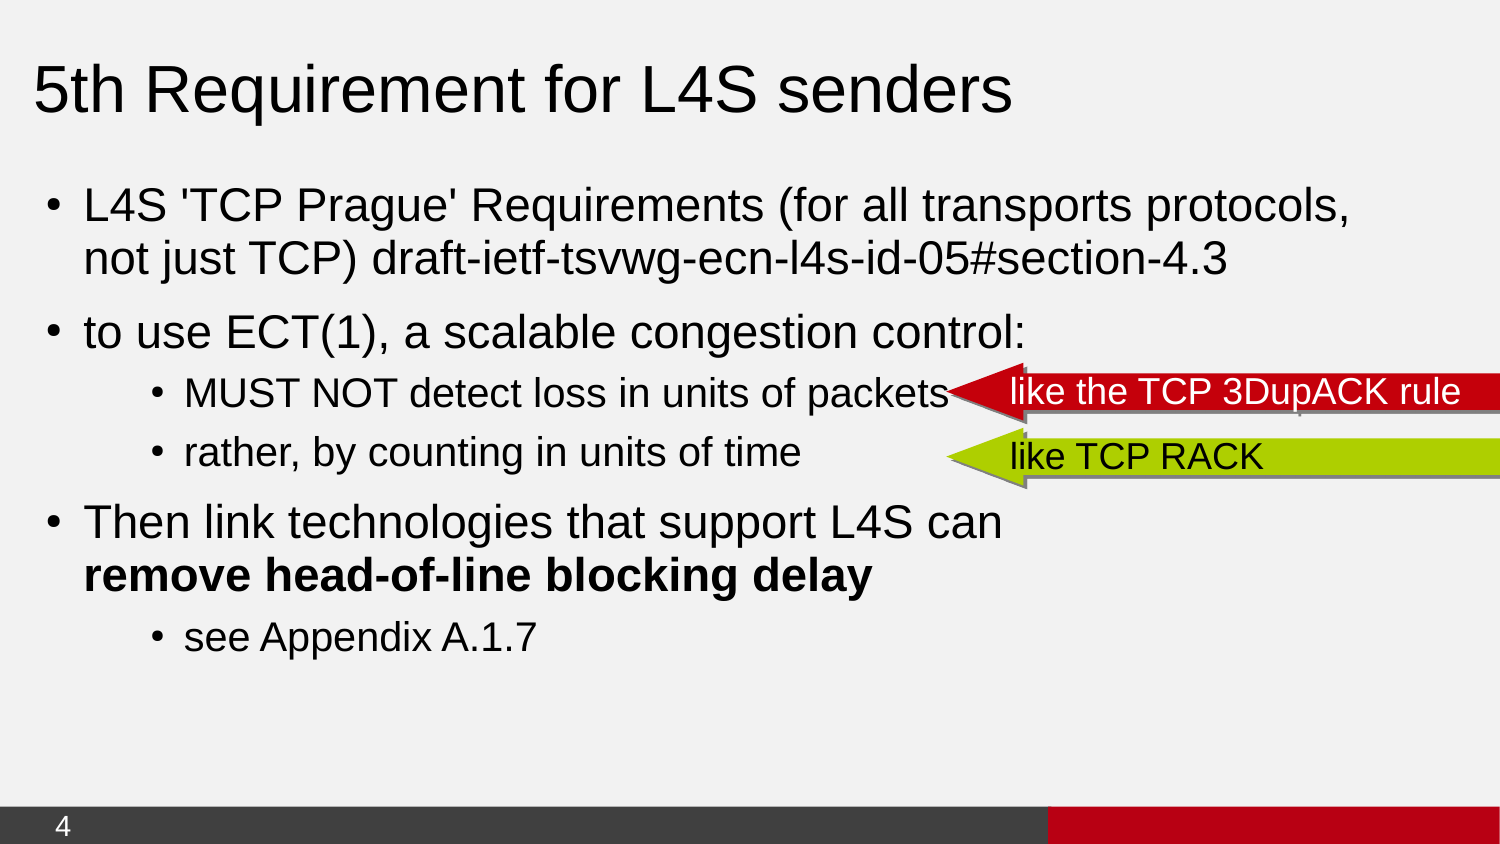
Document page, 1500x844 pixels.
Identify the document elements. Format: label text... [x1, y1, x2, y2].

list L4S 'TCP Prague' Requirements (for all transports protocols, not just TCP) draft-ietf-tsvwg-ecn-l4s-id-05#section-4.3 to use ECT(1), a scalable congestion control: MUST NOT detect loss in units of packets rather, by counting in units of time Then link technologies that support L4S can remove head-of-line blocking delay see Appendix A.1.7 [33, 178, 1410, 704]
text_box like the TCP 3DupACK rule [946, 362, 1500, 421]
title 5th Requirement for L4S senders [33, 24, 1477, 155]
text_box like TCP RACK [946, 427, 1500, 486]
